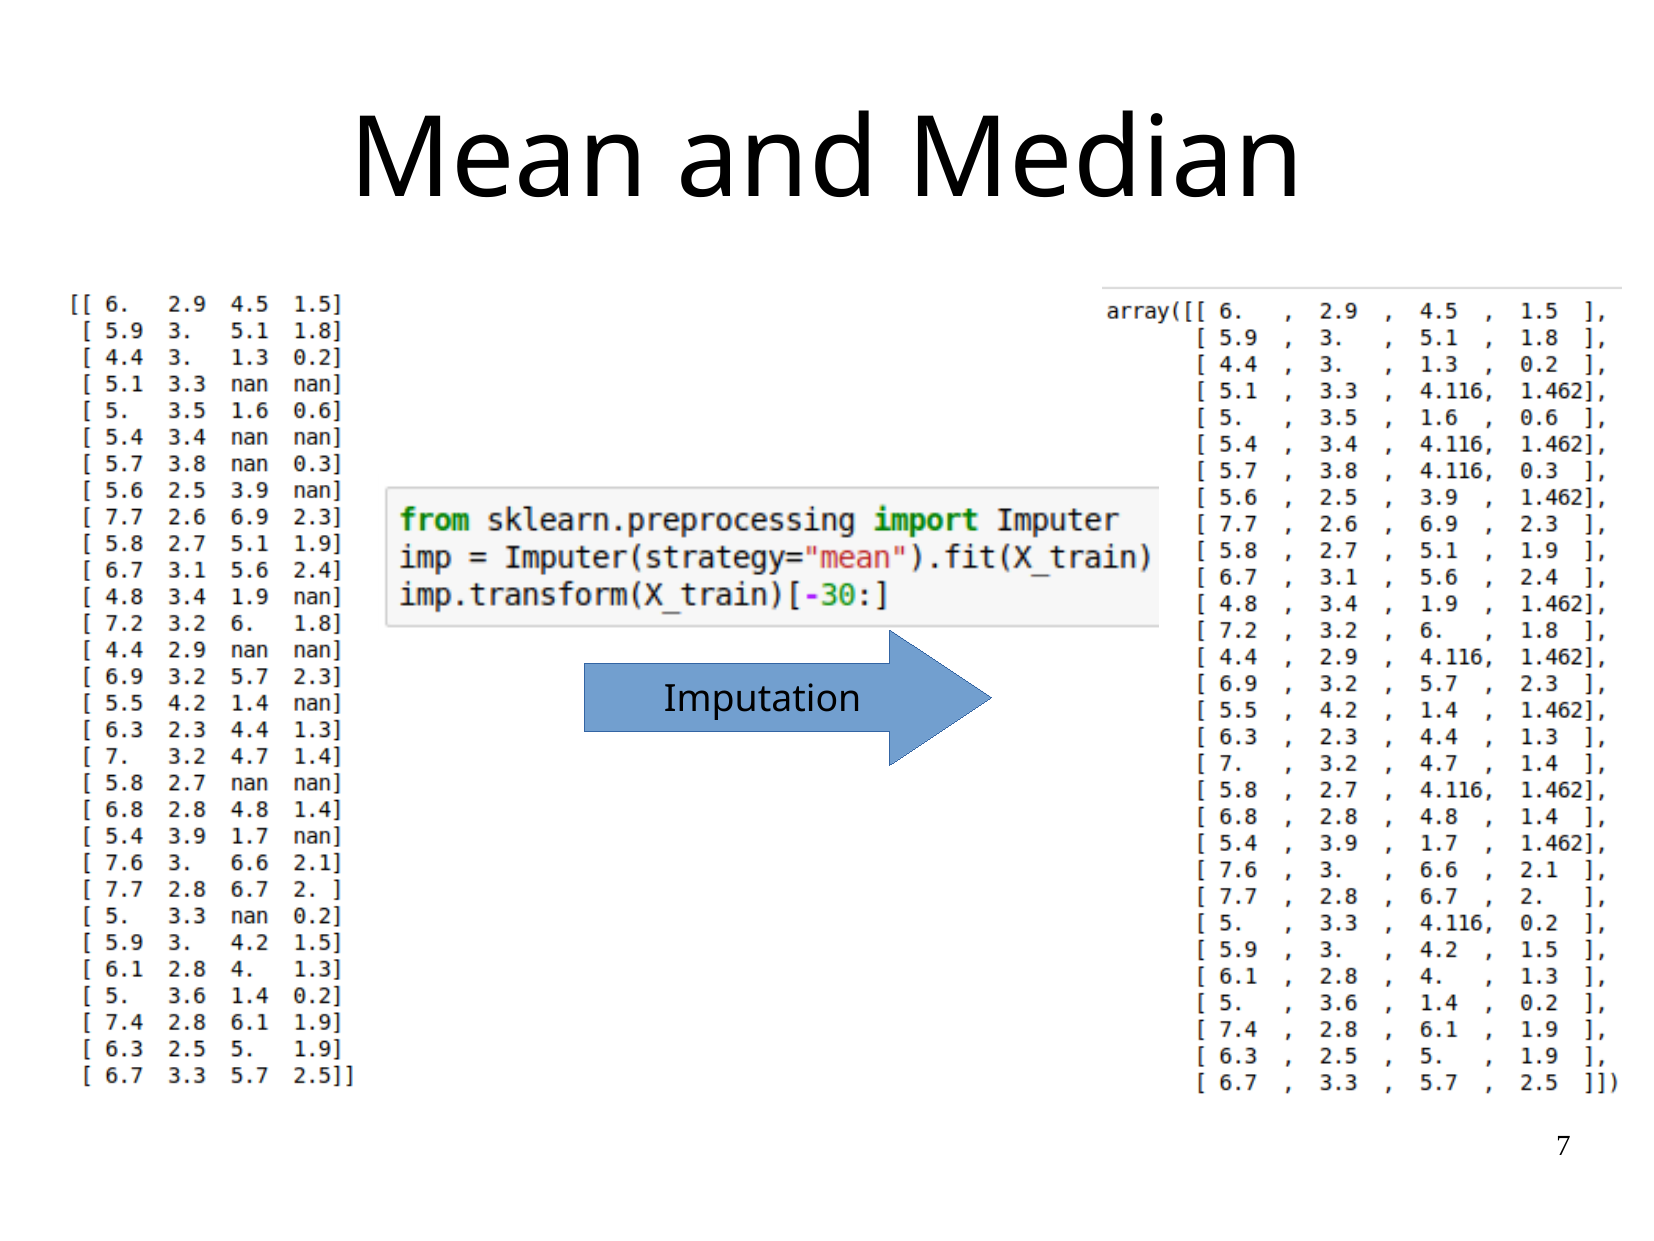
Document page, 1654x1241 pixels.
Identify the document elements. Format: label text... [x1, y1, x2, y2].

title Mean and Median [82, 49, 1571, 257]
picture [60, 286, 1622, 1106]
text_box Imputation [584, 631, 992, 766]
